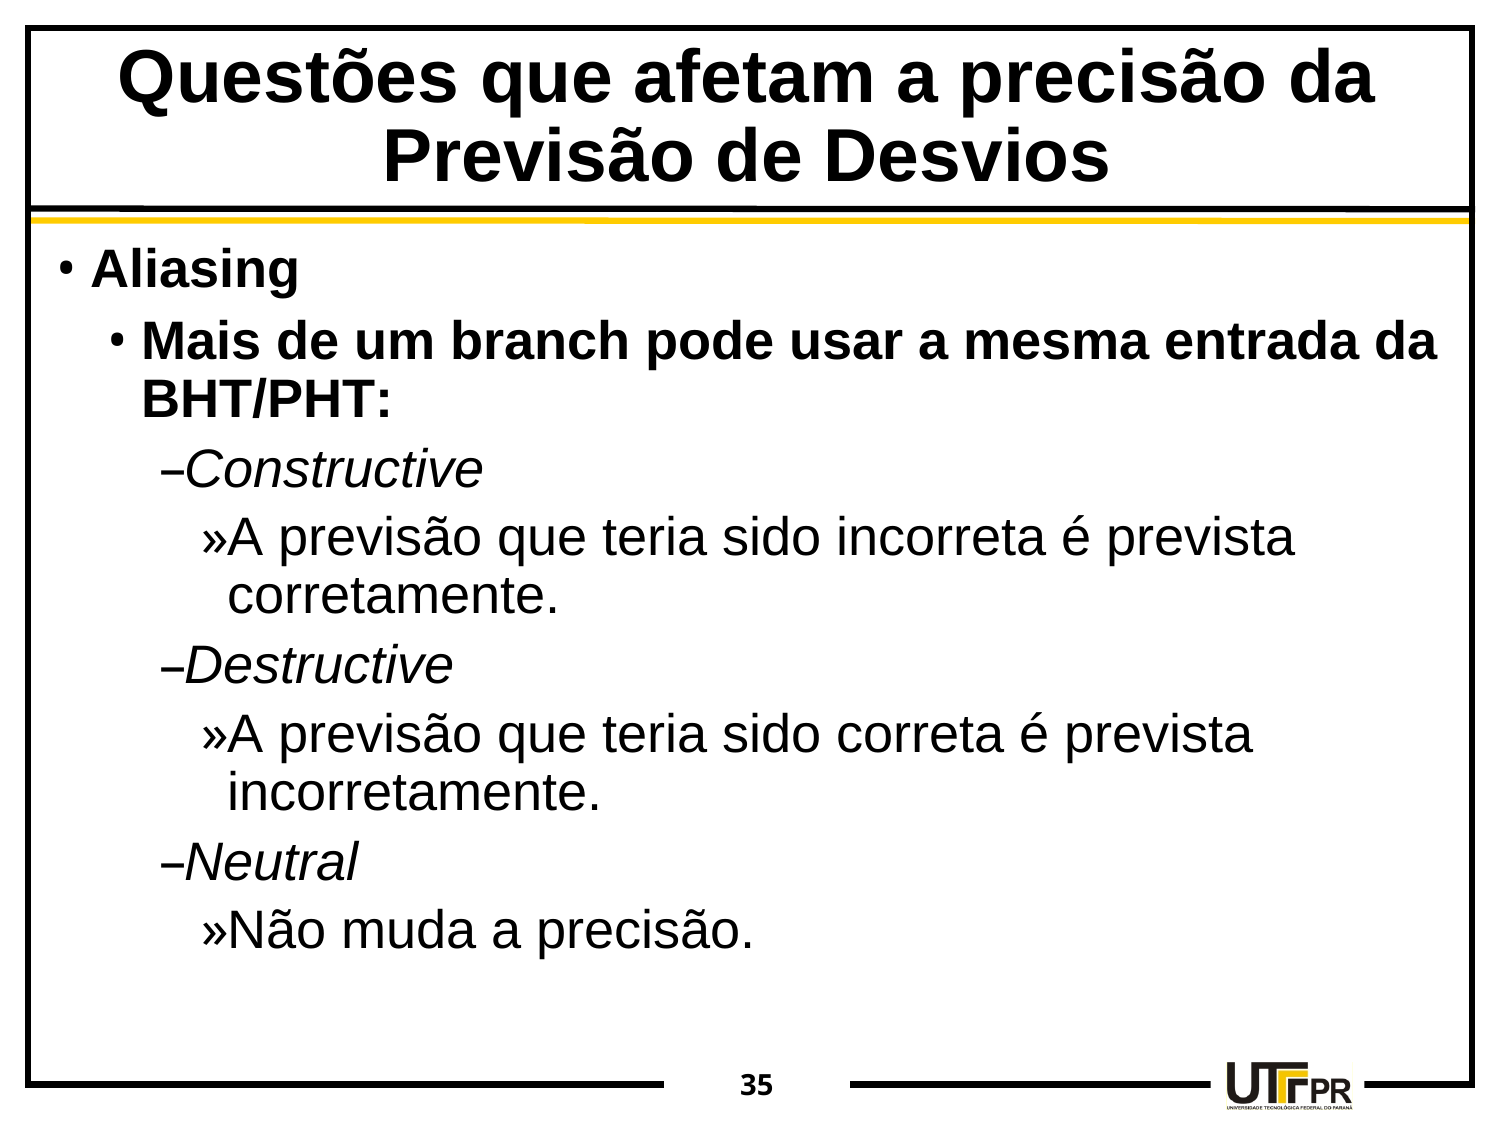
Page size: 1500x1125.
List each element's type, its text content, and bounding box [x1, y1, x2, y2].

title Questões que afetam a precisão da Previsão de Desvios [23, 35, 1471, 201]
picture [1226, 1062, 1353, 1110]
list Aliasing Mais de um branch pode usar a mesma entrada da BHT/PHT: Constructive A previsão que teria sido incorreta é prevista corretamente. Destructive A previsão que teria sido correta é prevista incorretamente. Neutral Não muda a precisão. [41, 232, 1455, 971]
